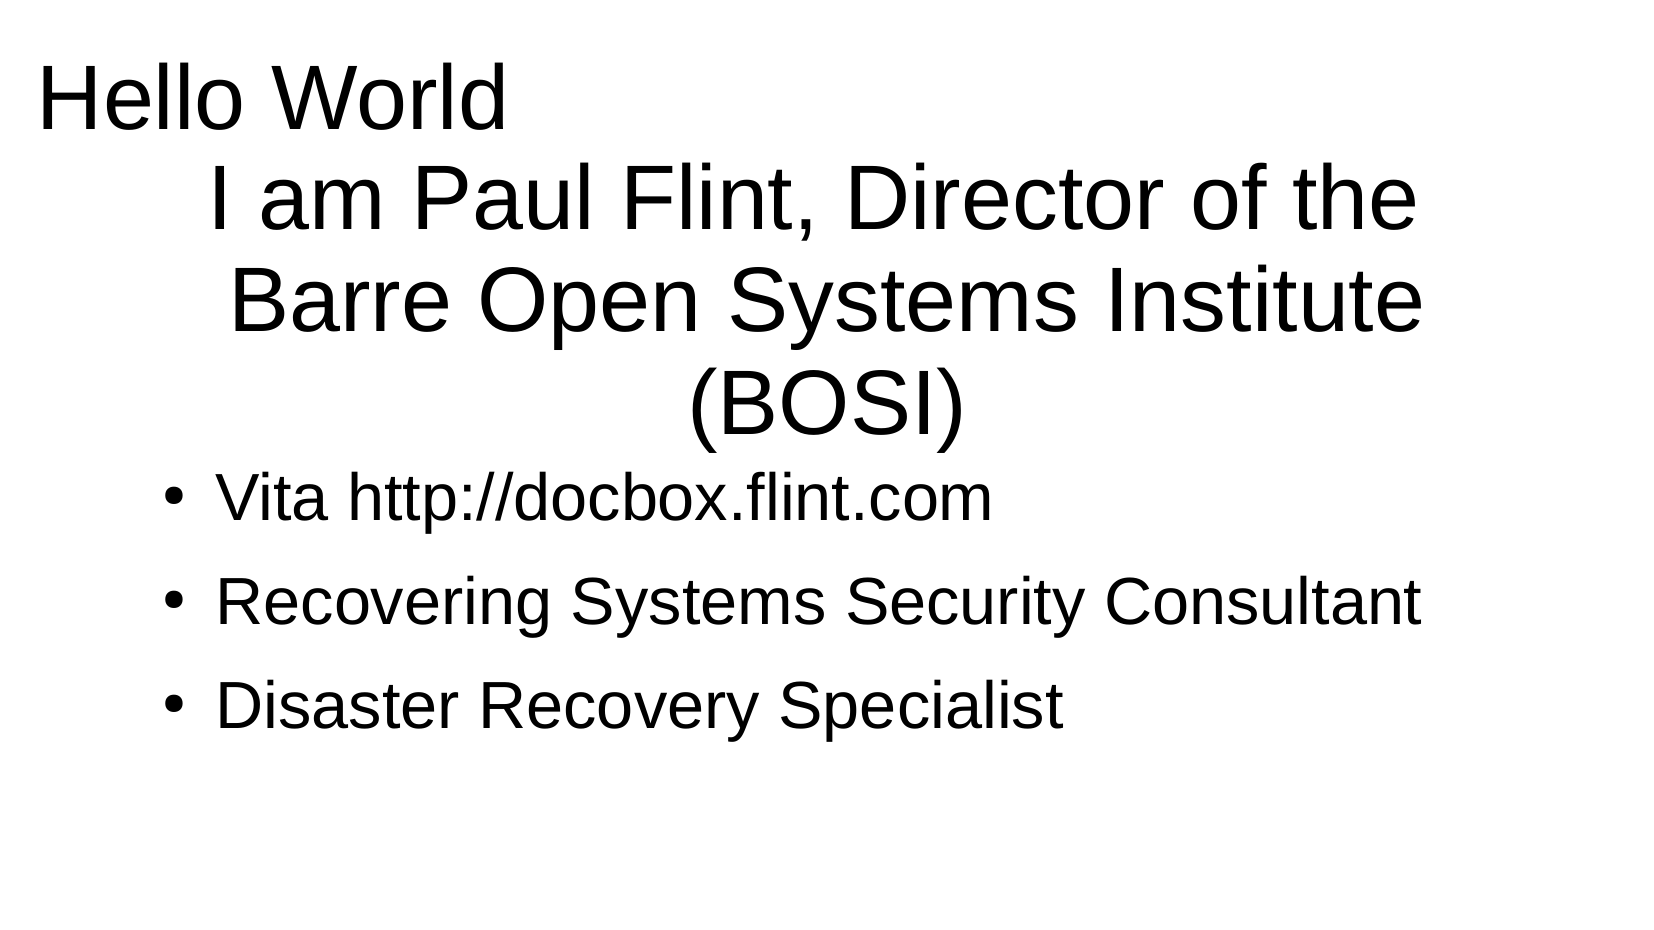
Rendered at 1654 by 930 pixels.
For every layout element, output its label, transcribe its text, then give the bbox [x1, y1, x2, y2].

title I am Paul Flint, Director of the Barre Open Systems Institute (BOSI) [83, 146, 1572, 454]
list Vita http://docbox.flint.com Recovering Systems Security Consultant Disaster Recovery Specialist [144, 459, 1633, 780]
title Hello World [0, 0, 688, 219]
